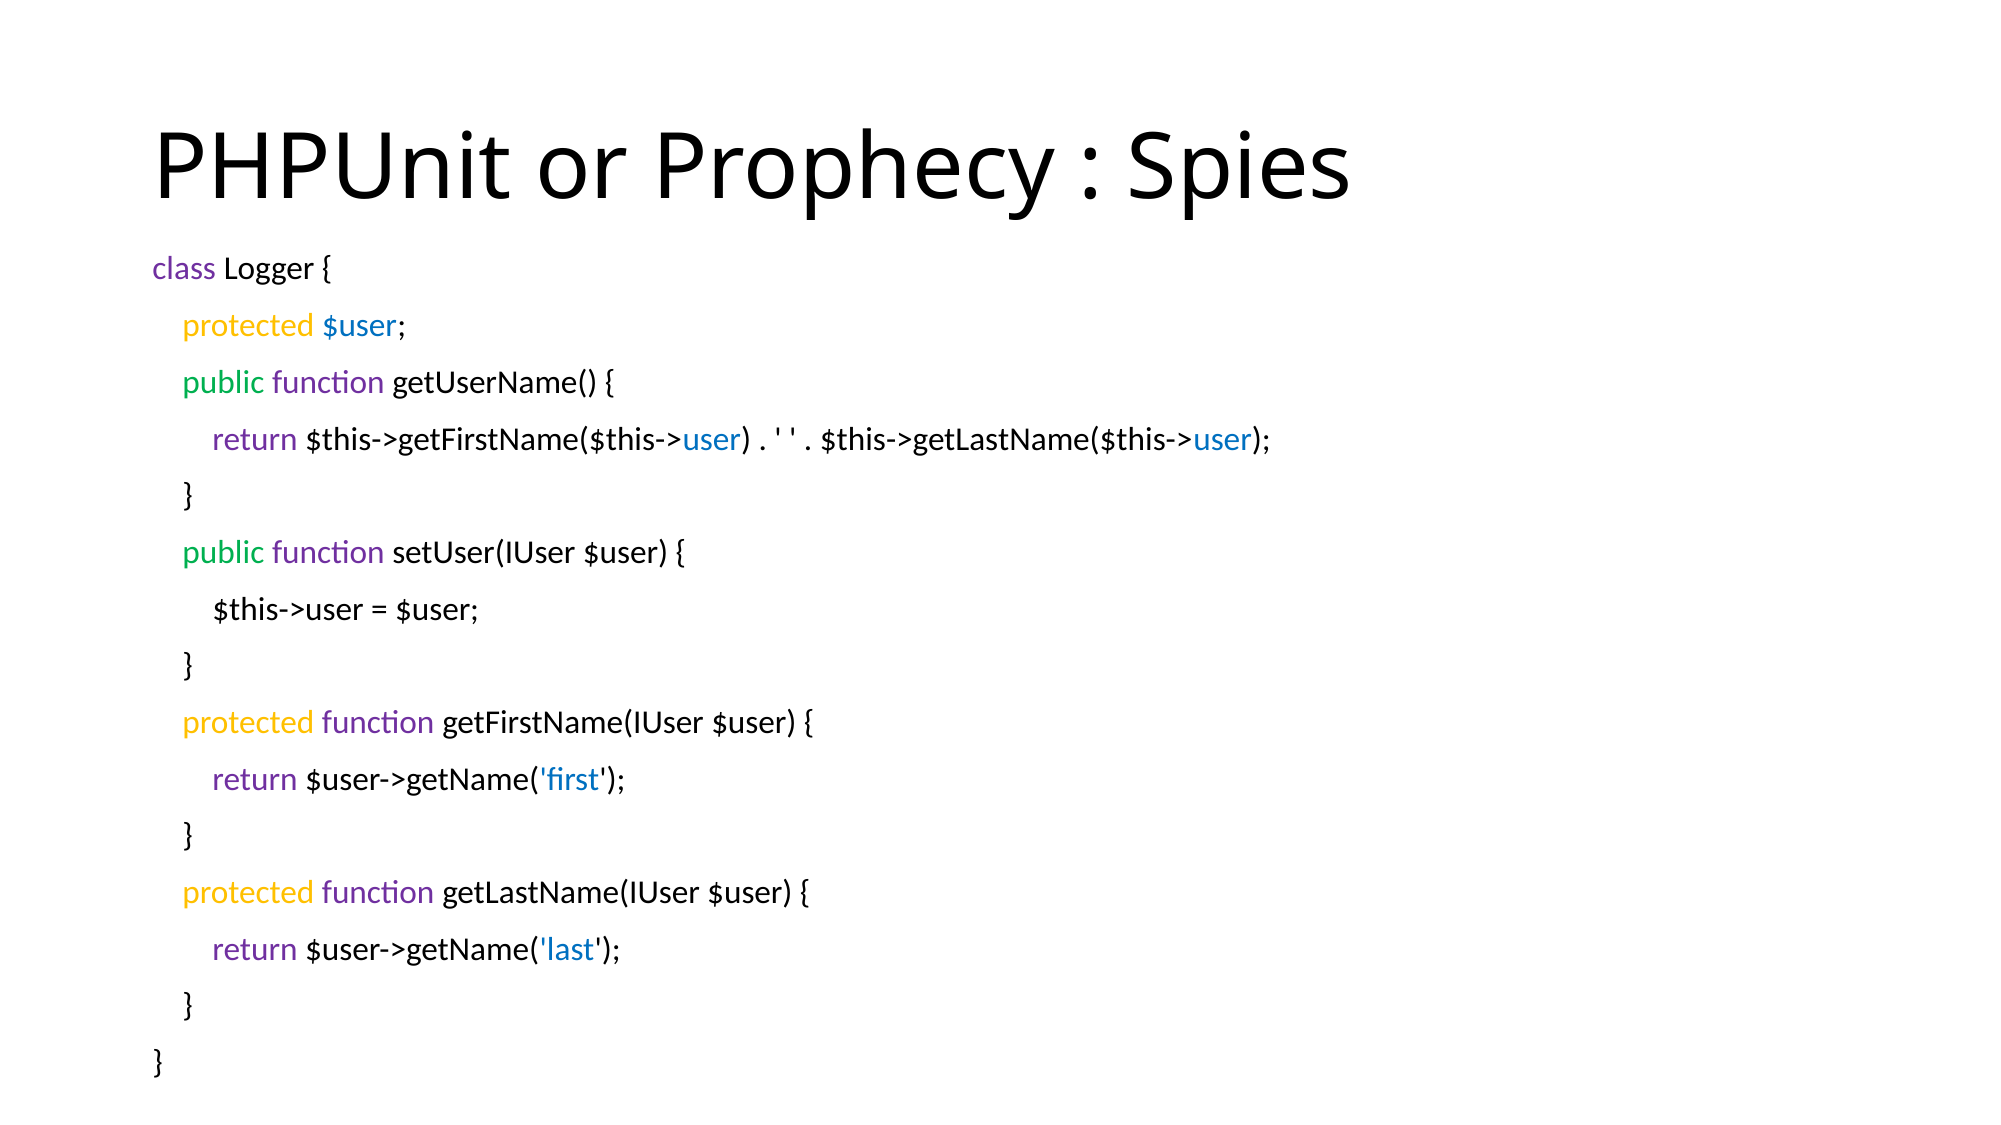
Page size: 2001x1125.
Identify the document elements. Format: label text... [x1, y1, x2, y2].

title PHPUnit or Prophecy : Spies [137, 59, 1863, 243]
list class Logger { protected $user; public function getUserName() { return $this->getFirstName($this->user) . ' ' . $this->getLastName($this->user); } public function setUser(IUser $user) { $this->user = $user; } protected function getFirstName(IUser $user) { return $user->getName('first'); } protected function getLastName(IUser $user) { return $user->getName('last'); } } [137, 243, 1863, 1091]
